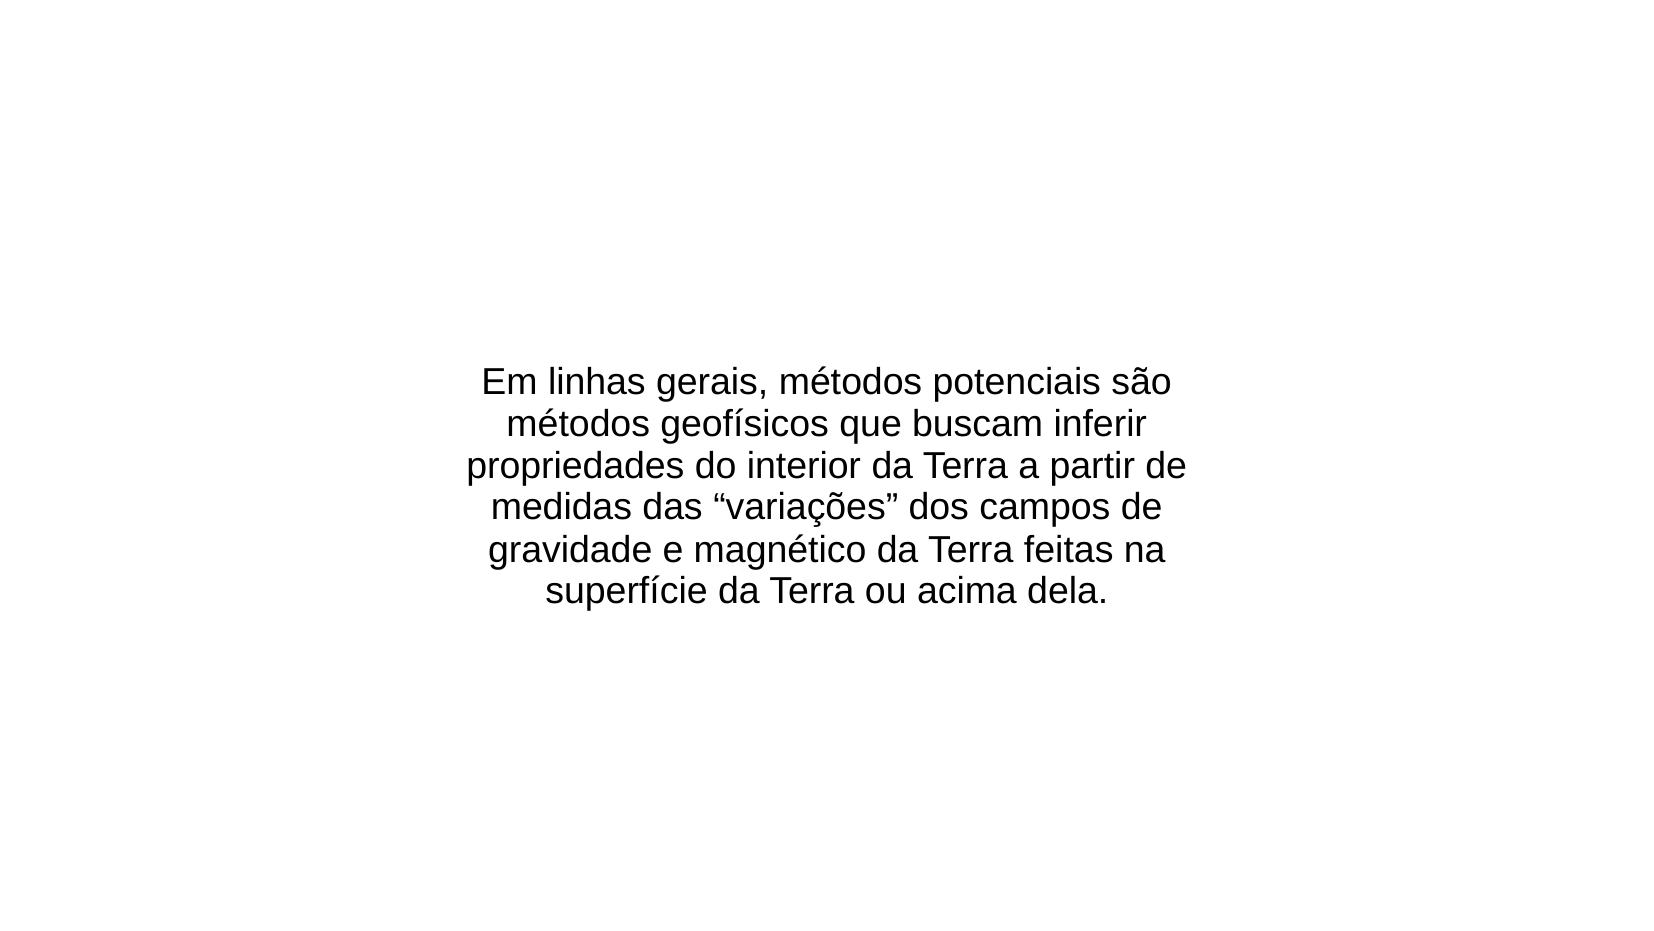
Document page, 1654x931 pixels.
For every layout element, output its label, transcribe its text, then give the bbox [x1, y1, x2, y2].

text_box Em linhas gerais, métodos potenciais são métodos geofísicos que buscam inferir propriedades do interior da Terra a partir de medidas das “variações” dos campos de gravidade e magnético da Terra feitas na superfície da Terra ou acima dela. [398, 352, 1255, 620]
